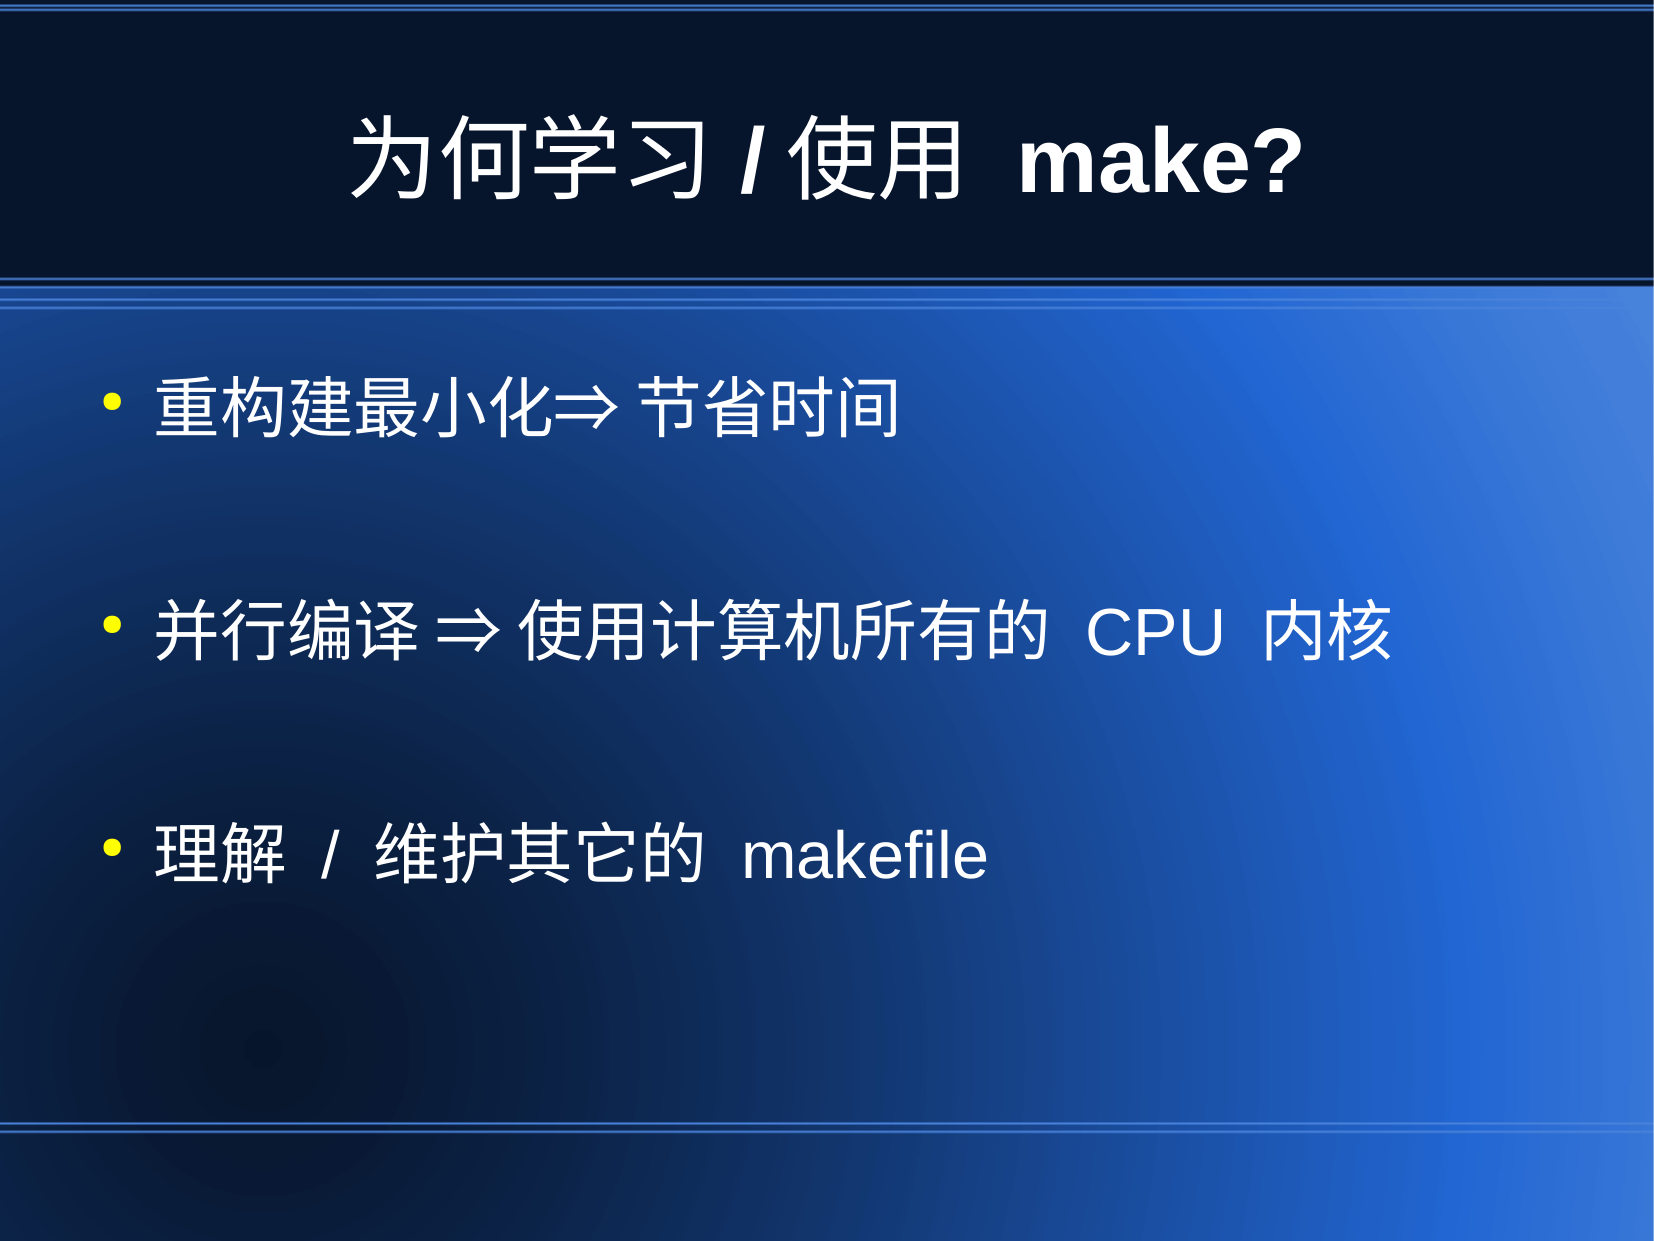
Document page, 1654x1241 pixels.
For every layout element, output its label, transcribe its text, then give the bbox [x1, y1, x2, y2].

title 为何学习/使用 make? [82, 49, 1571, 257]
list 重构建最小化⇒ 节省时间 并行编译 ⇒ 使用计算机所有的 CPU 内核 理解 / 维护其它的 makefile [82, 355, 1571, 1058]
picture [0, 0, 1654, 1241]
